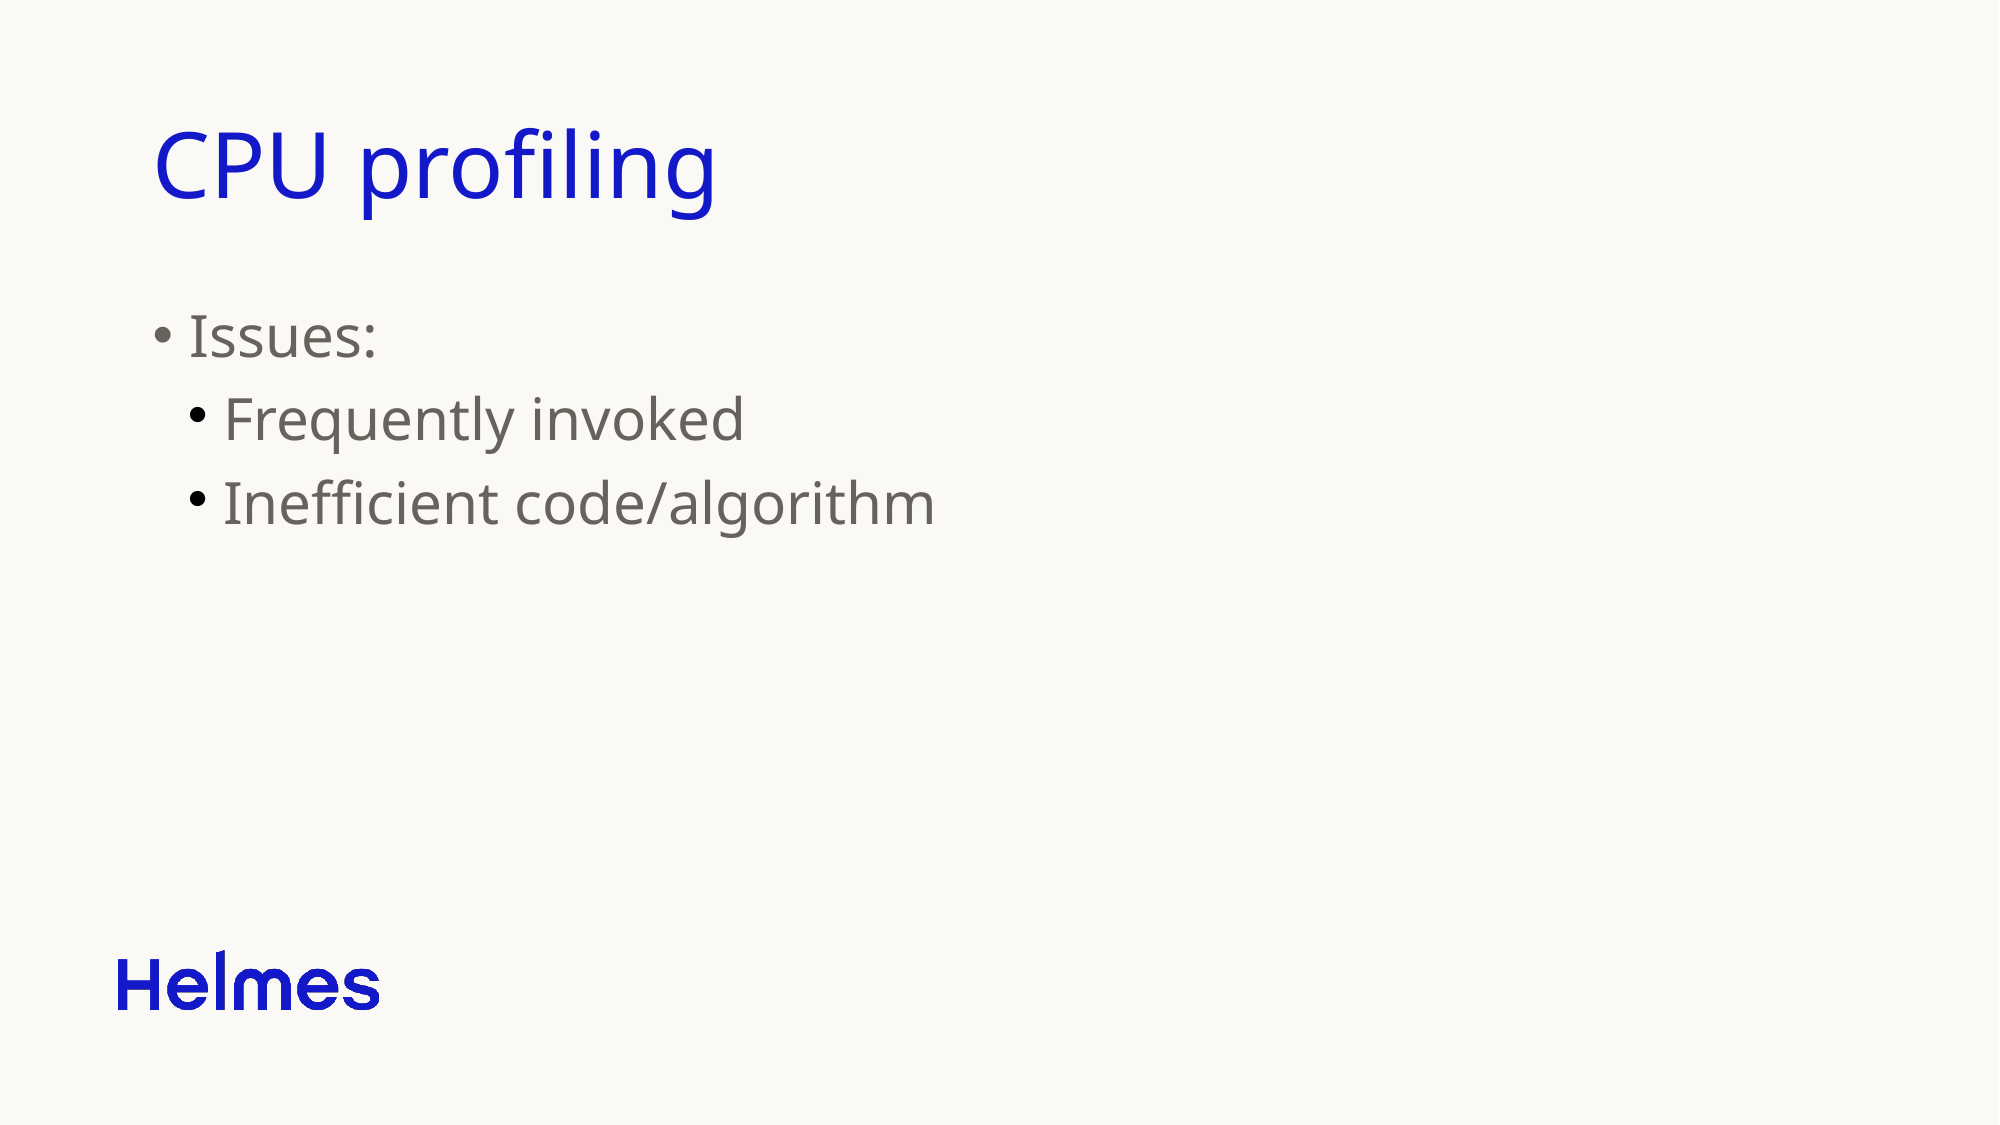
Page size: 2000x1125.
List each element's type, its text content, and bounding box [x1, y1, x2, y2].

text_box CPU profiling [137, 59, 1862, 277]
text_box Issues: Frequently invoked Inefficient code/algorithm [137, 299, 1862, 1013]
picture [118, 950, 379, 1010]
